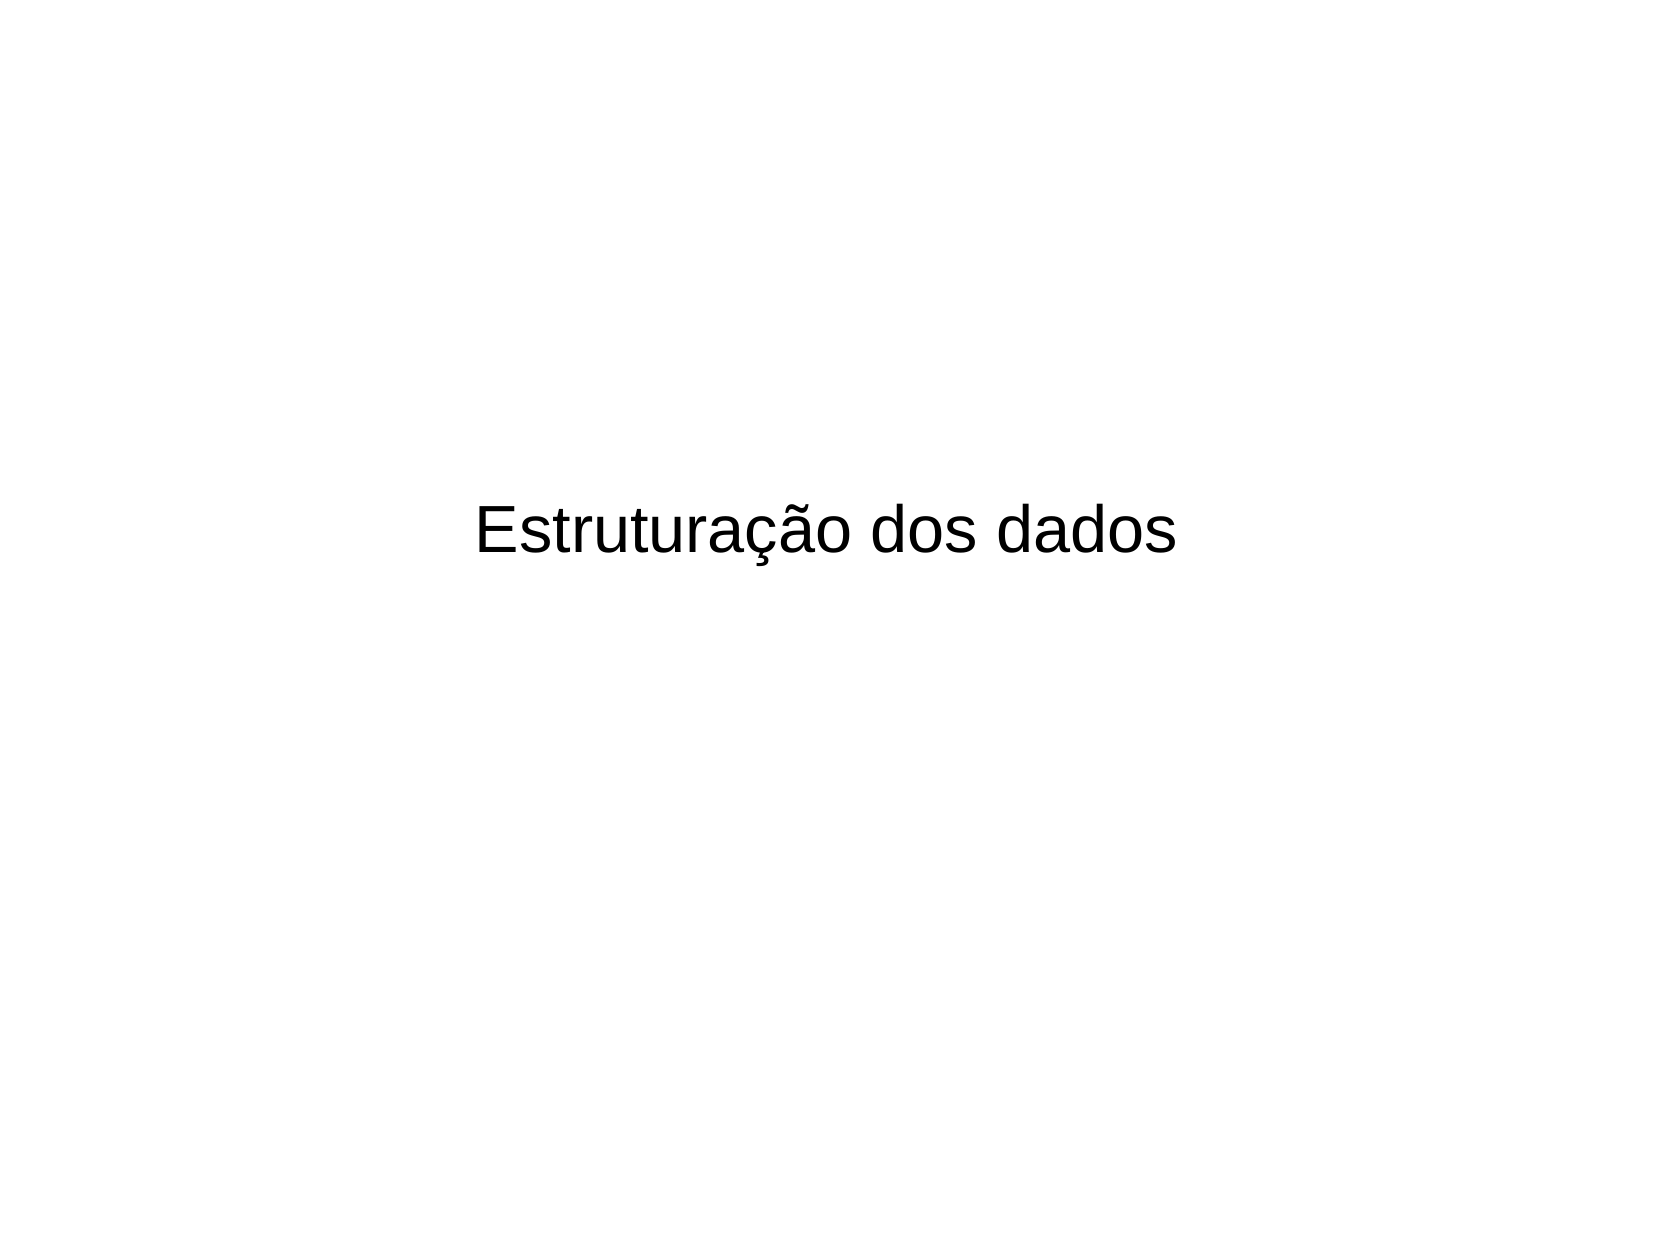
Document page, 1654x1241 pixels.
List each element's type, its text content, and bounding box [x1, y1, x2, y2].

subtitle Estruturação dos dados [82, 49, 1571, 1010]
